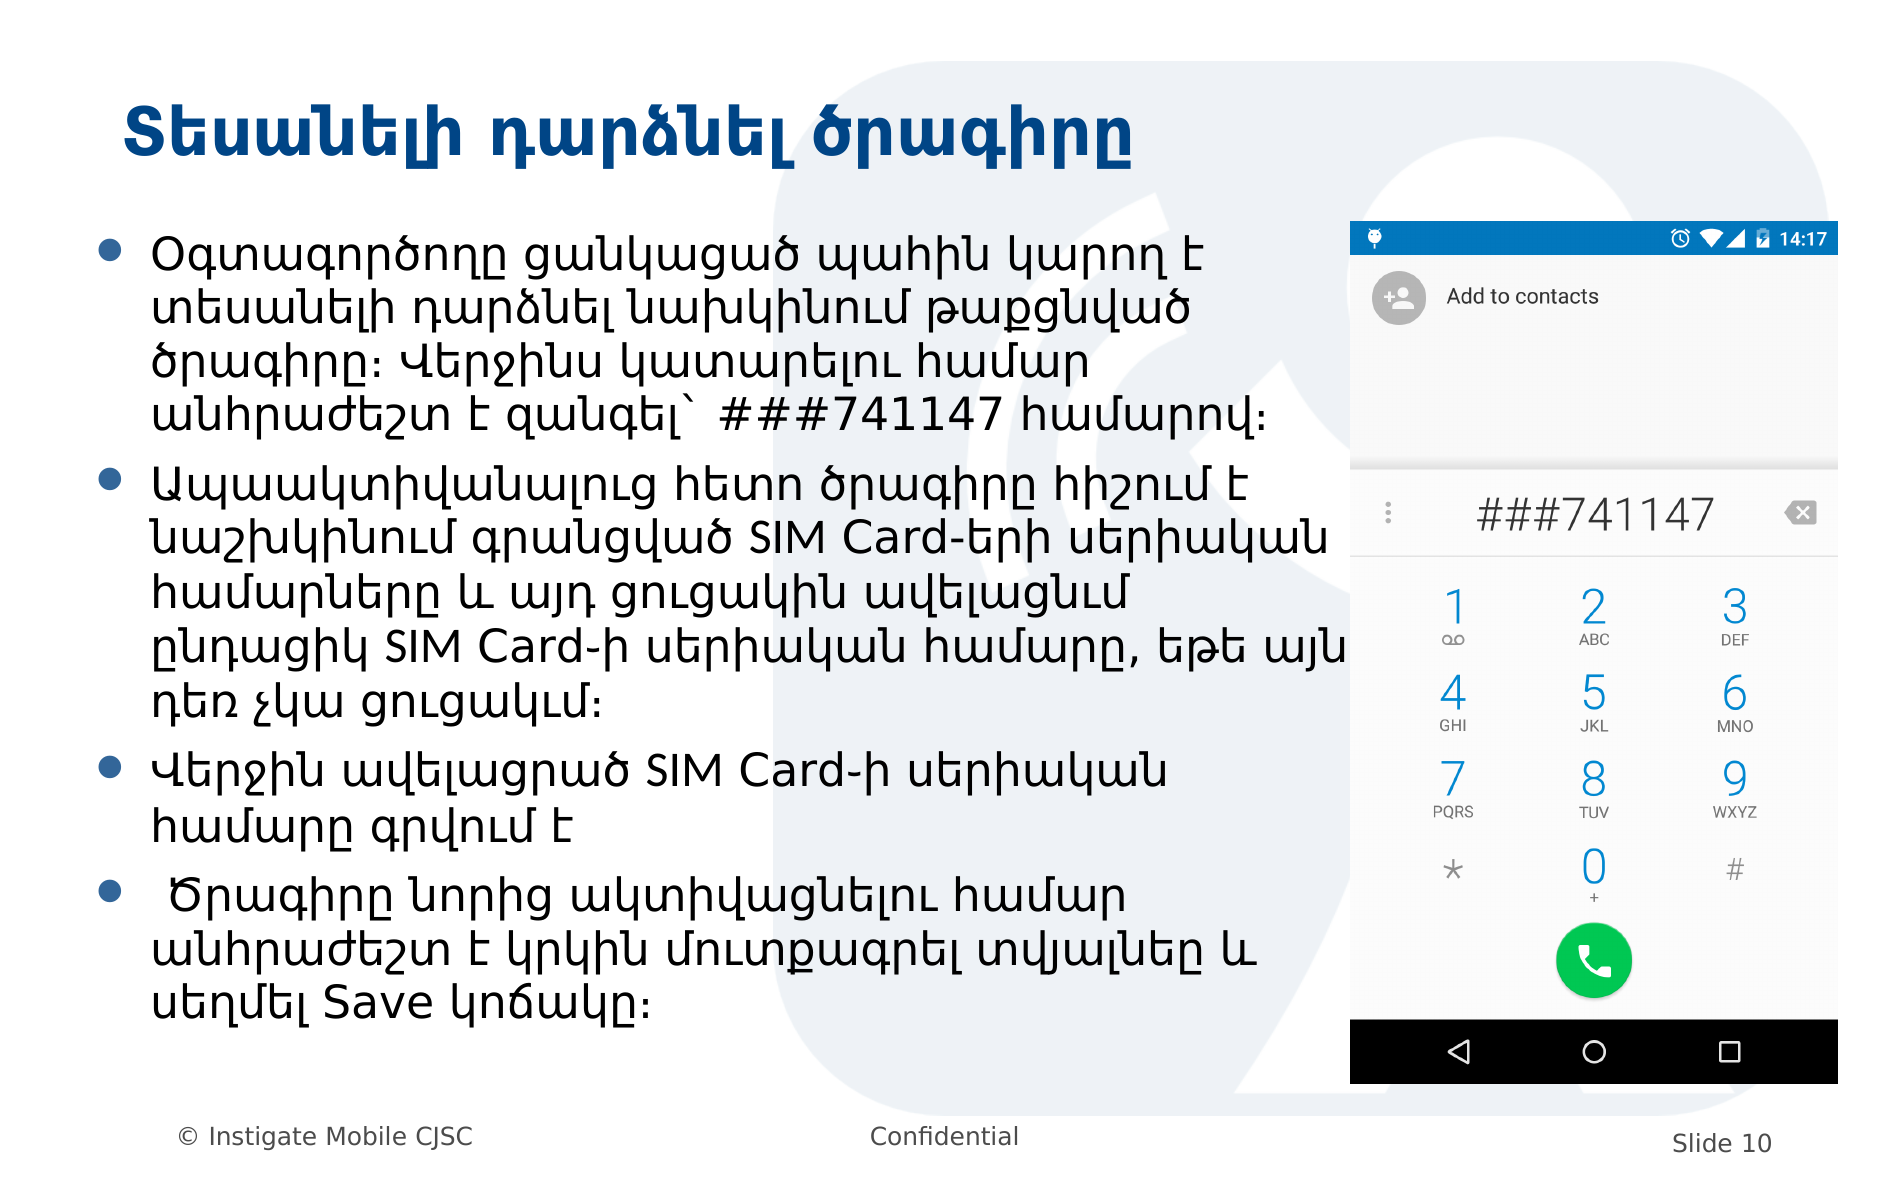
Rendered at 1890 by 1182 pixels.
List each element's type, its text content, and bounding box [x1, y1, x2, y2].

list Օգտագործողը ցանկացած պահին կարող է տեսանելի դարձնել նախկինում թաքցնված ծրագիրը։ Վերջինս կատարելու համար անհրաժեշտ է զանգել` ###741147 համարով։ Ապաակտիվանալուց հետո ծրագիրը հիշում է նաշխկինում գրանցված SIM Card-երի սերիական համարները և այդ ցուցակին ավելացնւմ ընդացիկ SIM Card֊ի սերիական համարը, եթե այն դեռ չկա ցուցակւմ։ Վերջին ավելացրած SIM Card֊ի սերիական համարը գրվում է Ծրագիրը նորից ակտիվացնելու համար անհրաժեշտ է կրկին մուտքագրել տվյալնեը և սեղմել Save կոճակը։ [95, 228, 1351, 1088]
picture [1350, 221, 1838, 1084]
title Տեսանելի դարձնել ծրագիրը [96, 47, 1794, 217]
